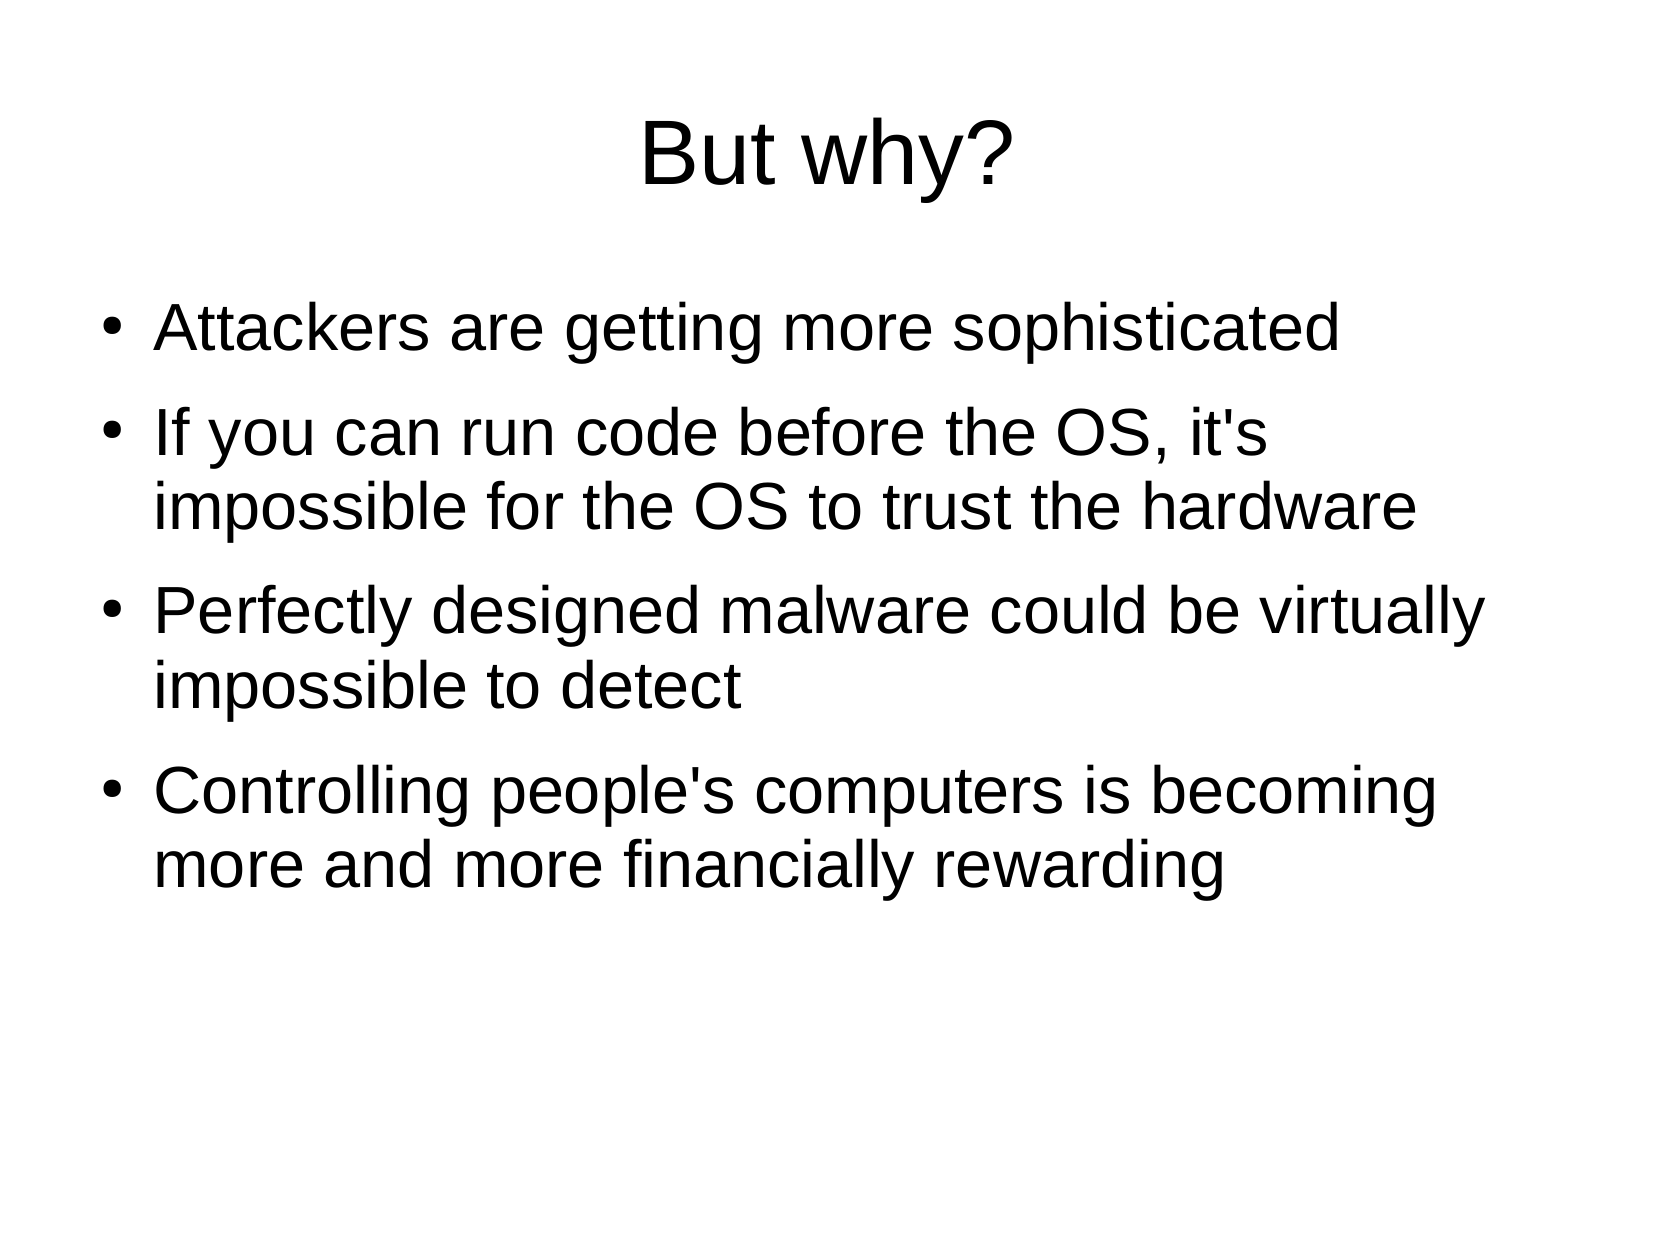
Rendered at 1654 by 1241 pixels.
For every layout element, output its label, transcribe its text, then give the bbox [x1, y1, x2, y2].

list Attackers are getting more sophisticated If you can run code before the OS, it's impossible for the OS to trust the hardware Perfectly designed malware could be virtually impossible to detect Controlling people's computers is becoming more and more financially rewarding [82, 290, 1538, 1010]
title But why? [82, 49, 1571, 257]
